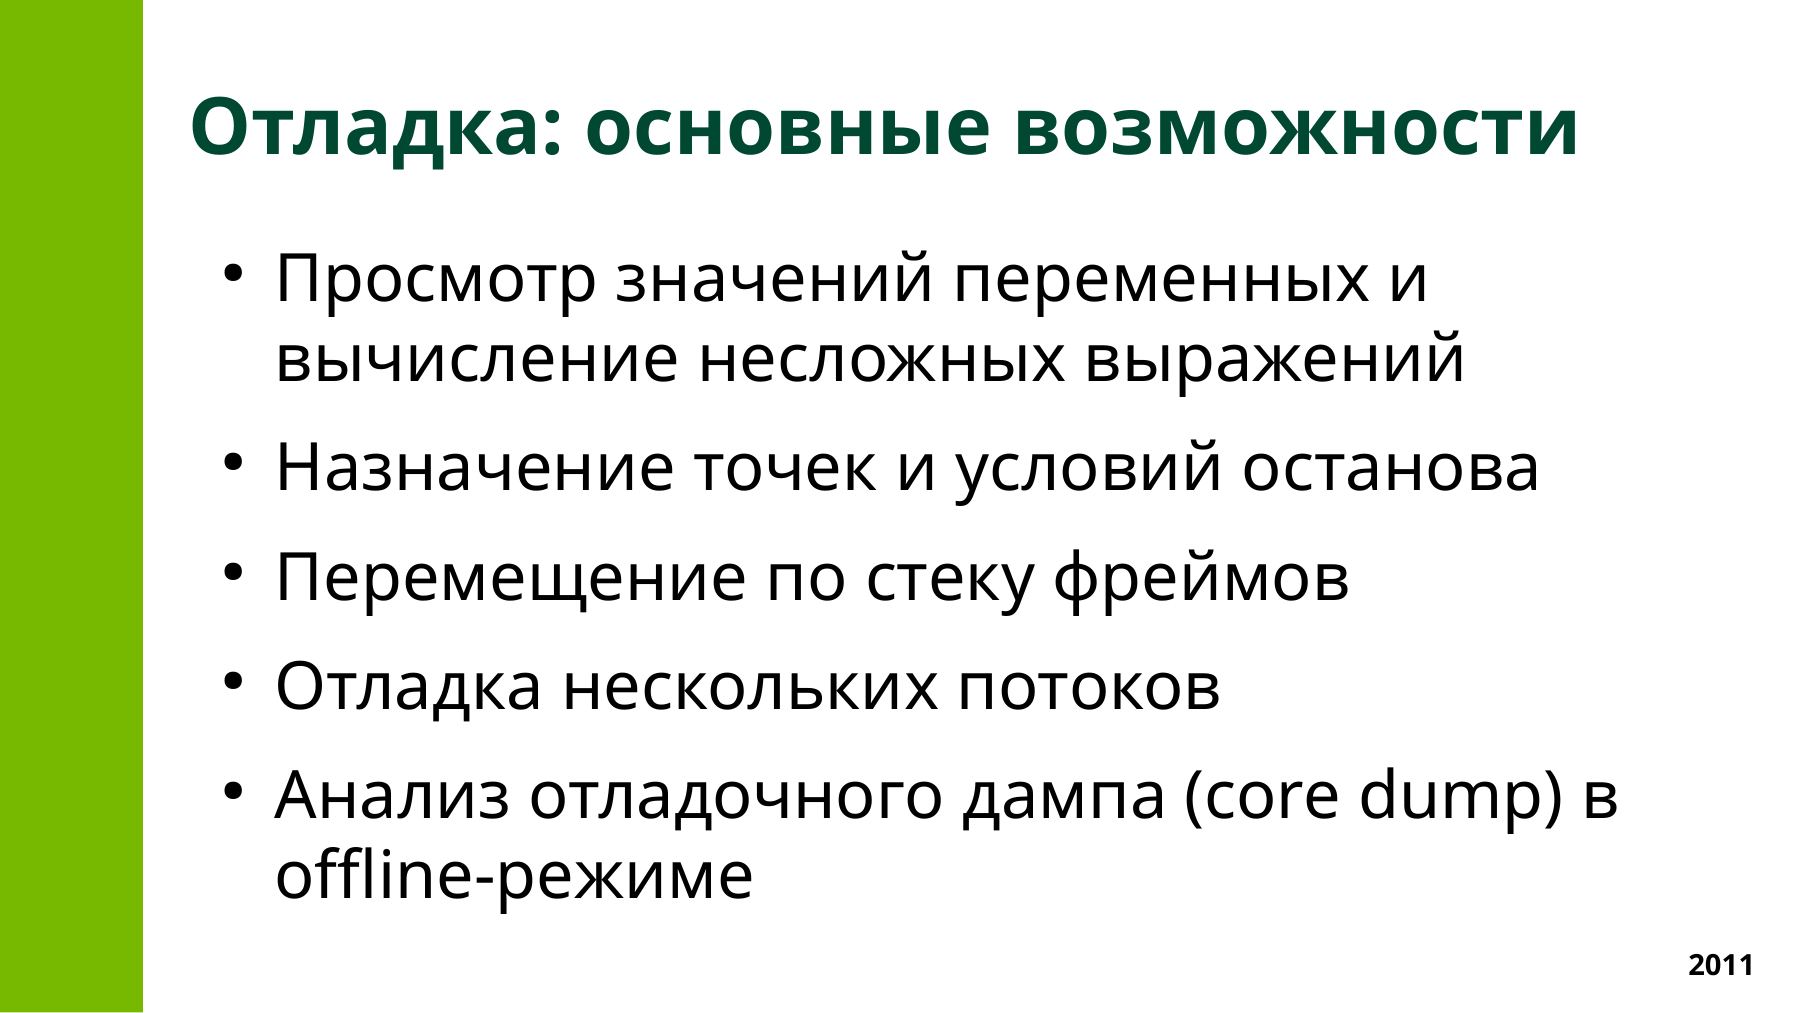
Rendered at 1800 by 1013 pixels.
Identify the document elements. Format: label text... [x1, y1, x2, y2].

list Просмотр значений переменных и вычисление несложных выражений Назначение точек и условий останова Перемещение по стеку фреймов Отладка нескольких потоков Анализ отладочного дампа (core dump) в offline-режиме [188, 227, 1733, 976]
title Отладка: основные возможности [188, 40, 1733, 211]
